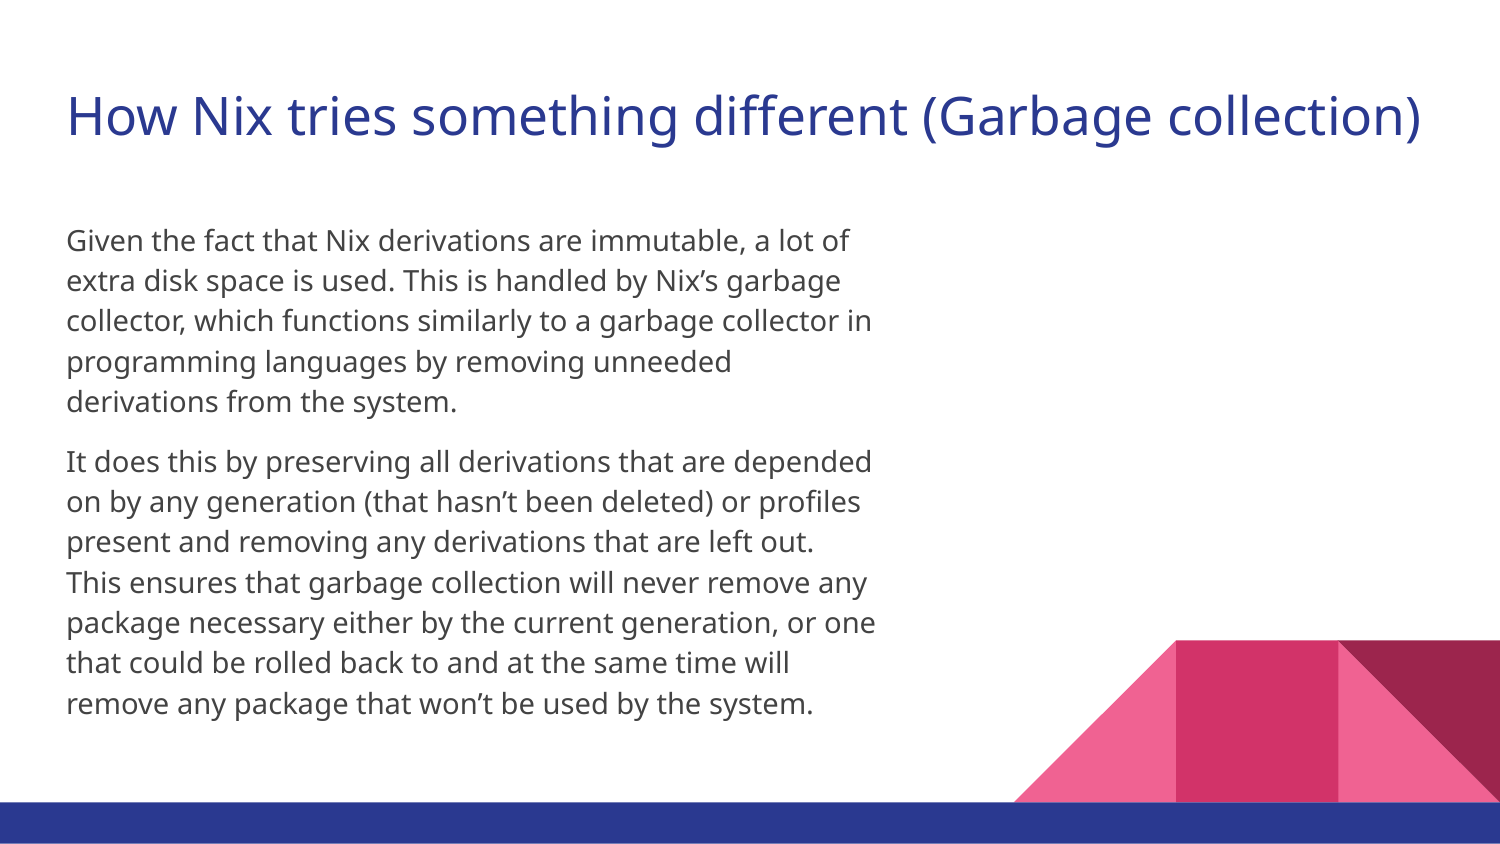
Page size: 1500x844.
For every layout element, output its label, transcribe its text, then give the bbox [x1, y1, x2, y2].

list Given the fact that Nix derivations are immutable, a lot of extra disk space is used. This is handled by Nix’s garbage collector, which functions similarly to a garbage collector in programming languages by removing unneeded derivations from the system. It does this by preserving all derivations that are depended on by any generation (that hasn’t been deleted) or profiles present and removing any derivations that are left out. This ensures that garbage collection will never remove any package necessary either by the current generation, or one that could be rolled back to and at the same time will remove any package that won’t be used by the system. [51, 201, 893, 750]
title How Nix tries something different (Garbage collection) [51, 67, 1449, 167]
